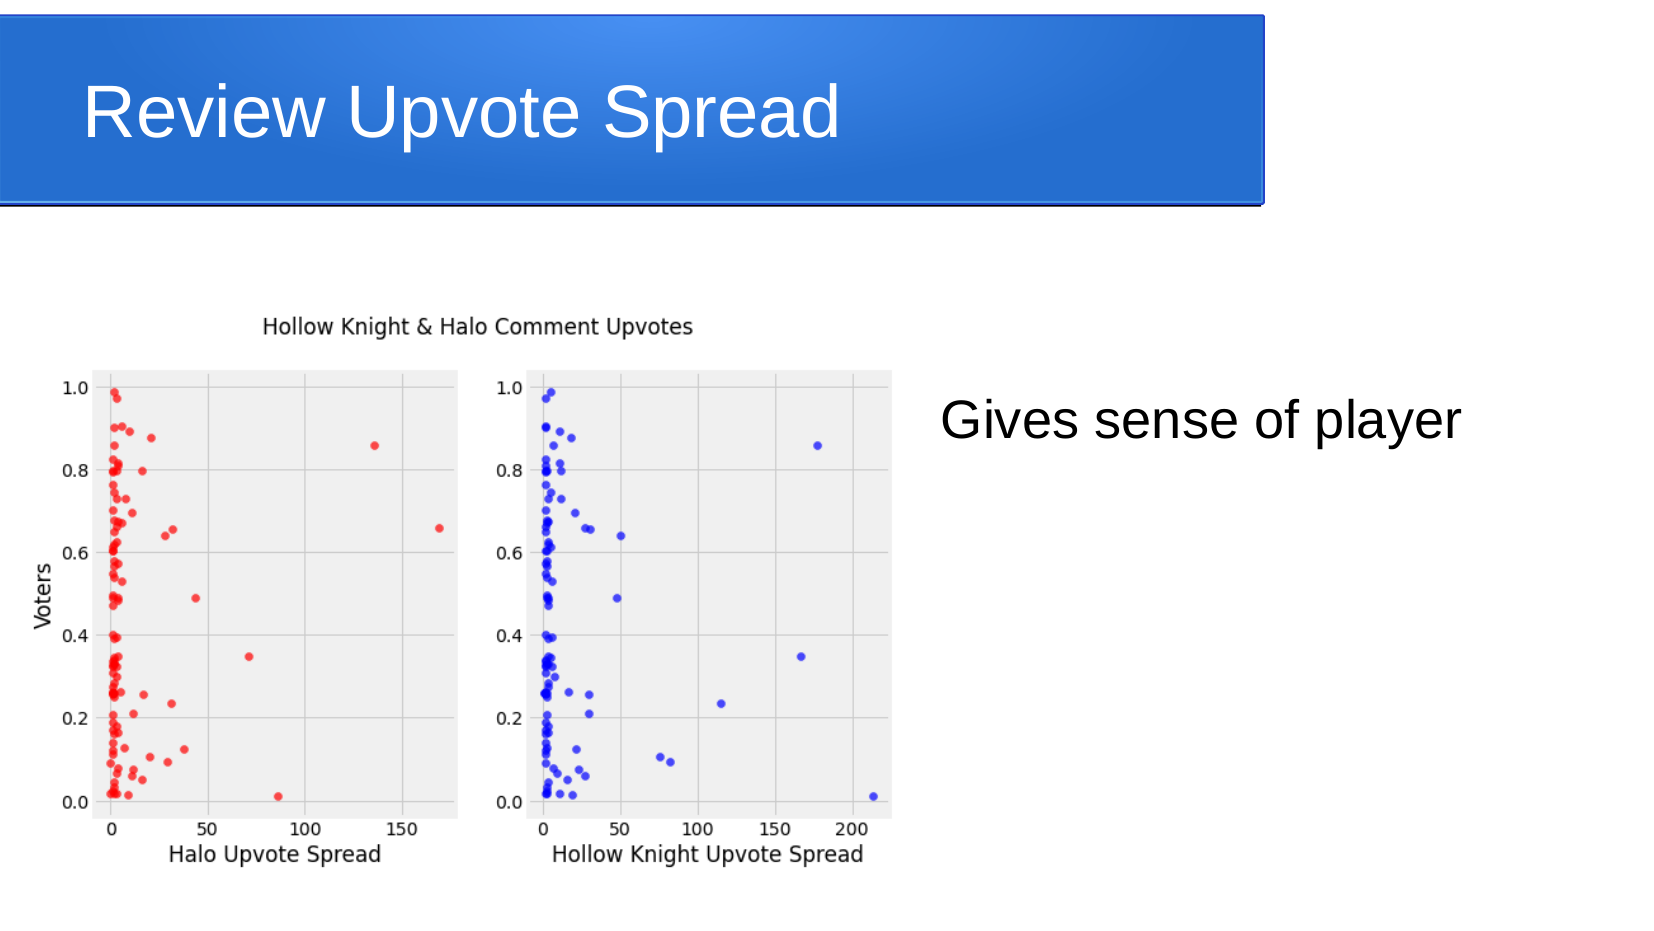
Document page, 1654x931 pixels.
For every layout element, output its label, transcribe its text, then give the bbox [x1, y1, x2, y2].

list Gives sense of player [906, 390, 1591, 841]
title Review Upvote Spread [82, 35, 1235, 189]
picture [15, 299, 906, 886]
